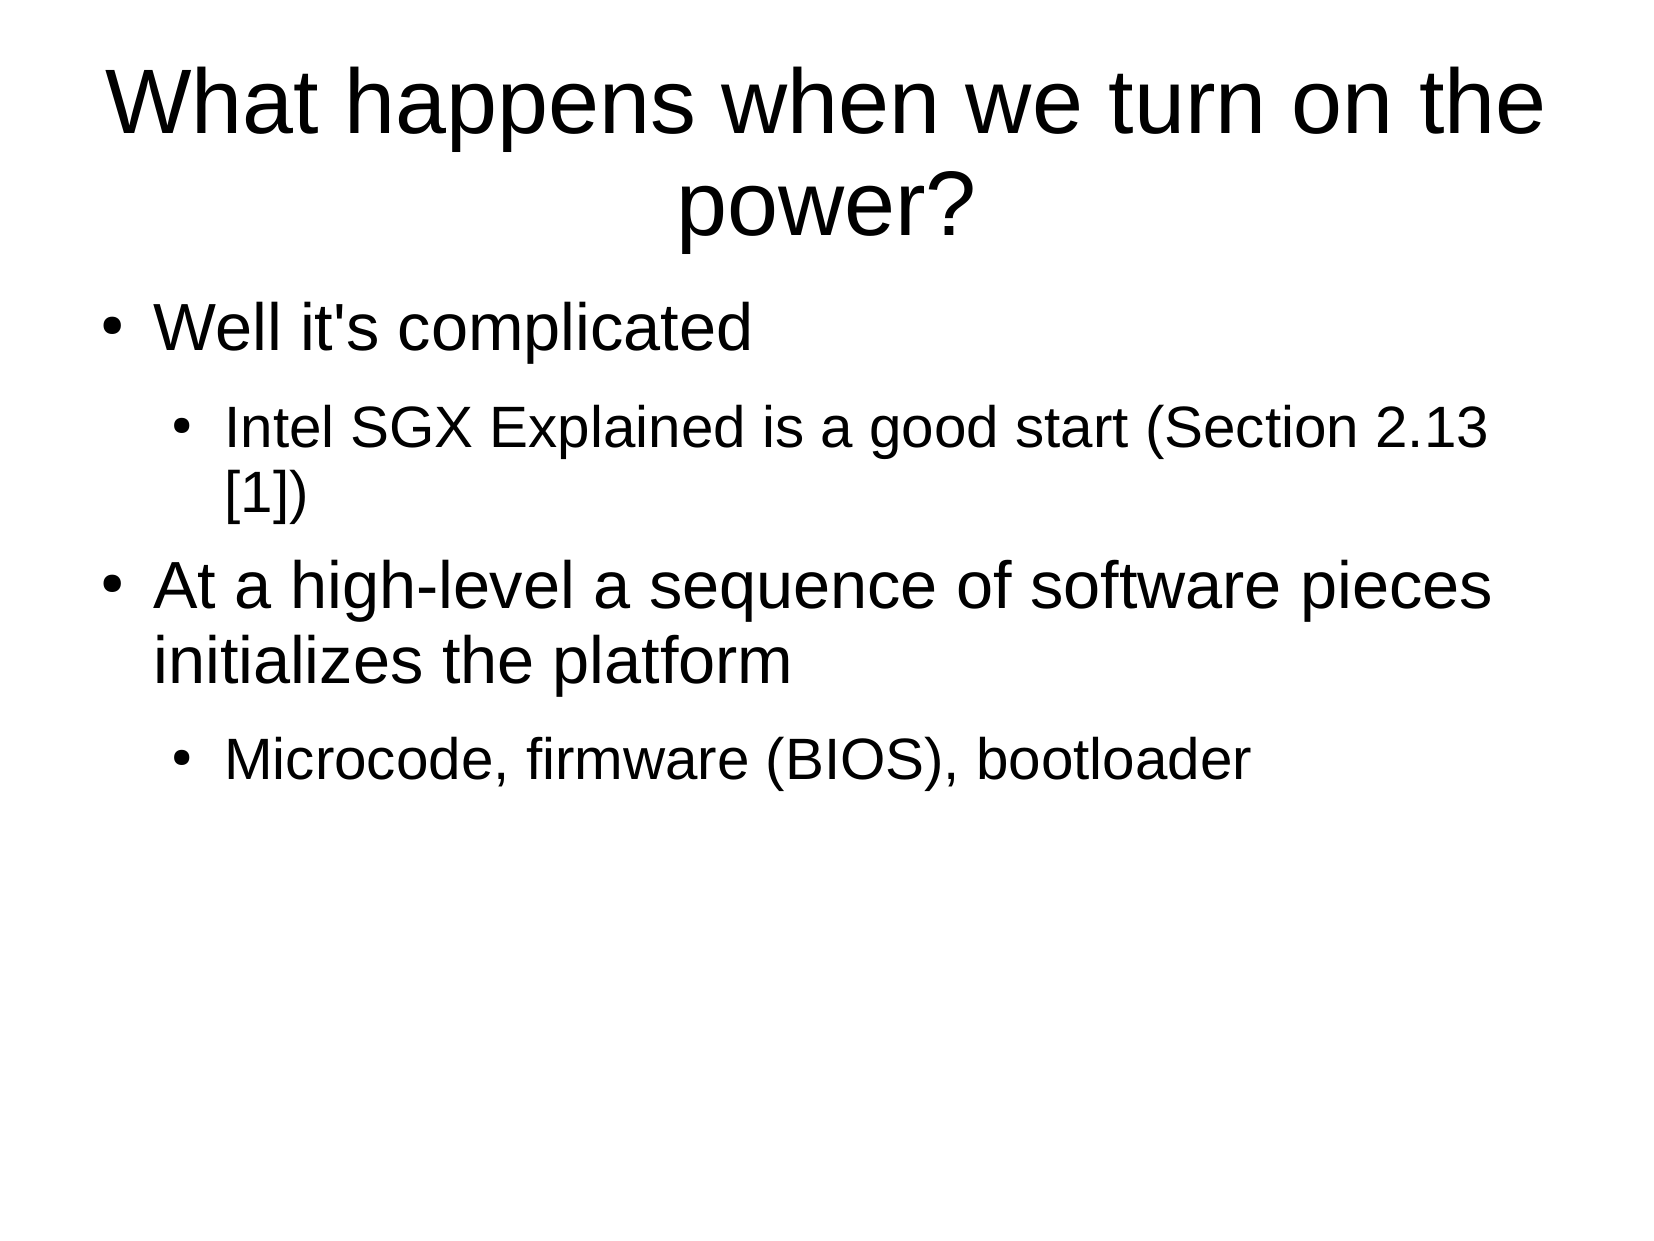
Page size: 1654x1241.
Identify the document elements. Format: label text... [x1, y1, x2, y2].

list Well it's complicated Intel SGX Explained is a good start (Section 2.13 [1]) At a high-level a sequence of software pieces initializes the platform Microcode, firmware (BIOS), bootloader [82, 290, 1571, 1010]
title What happens when we turn on the power? [82, 49, 1571, 257]
